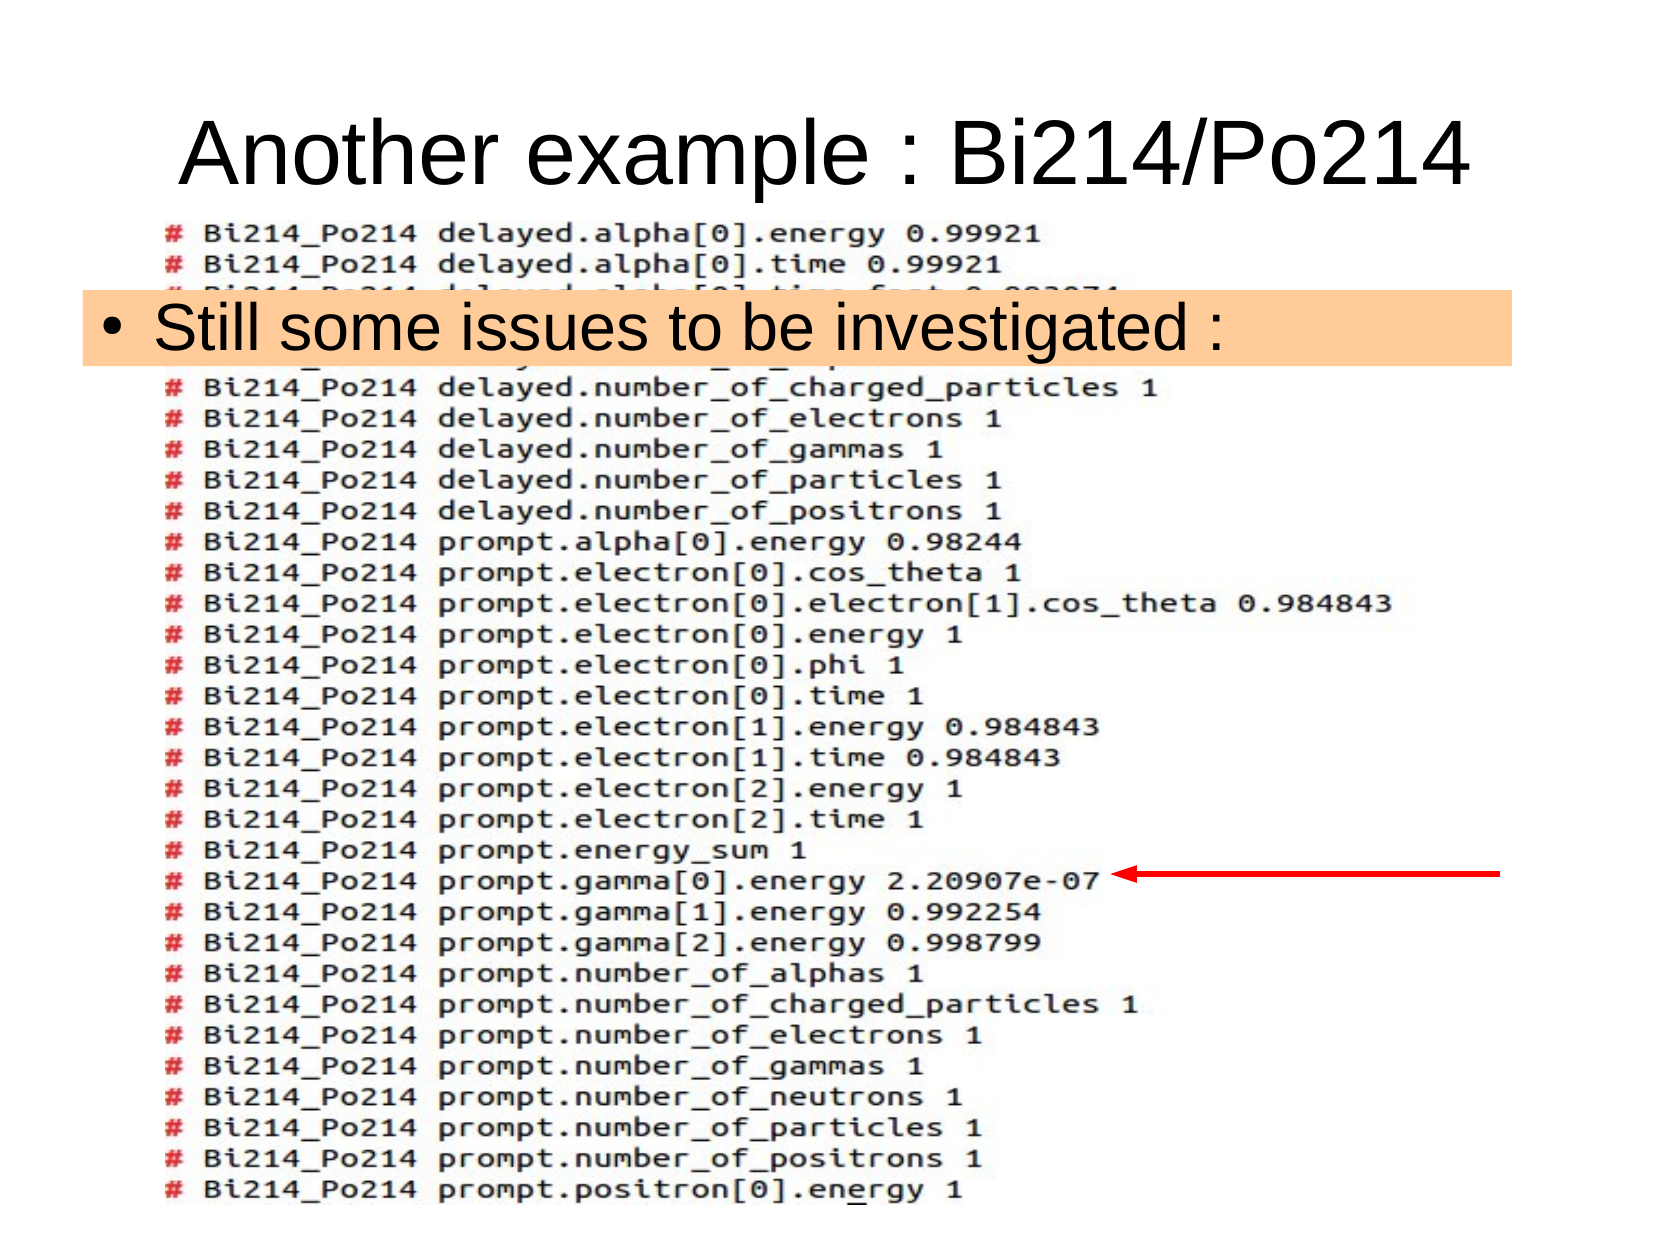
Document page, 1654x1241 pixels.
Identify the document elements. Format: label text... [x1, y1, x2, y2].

list Still some issues to be investigated : [82, 290, 1512, 367]
picture [165, 220, 1420, 290]
picture [165, 367, 1420, 1205]
title Another example : Bi214/Po214 [82, 49, 1571, 257]
